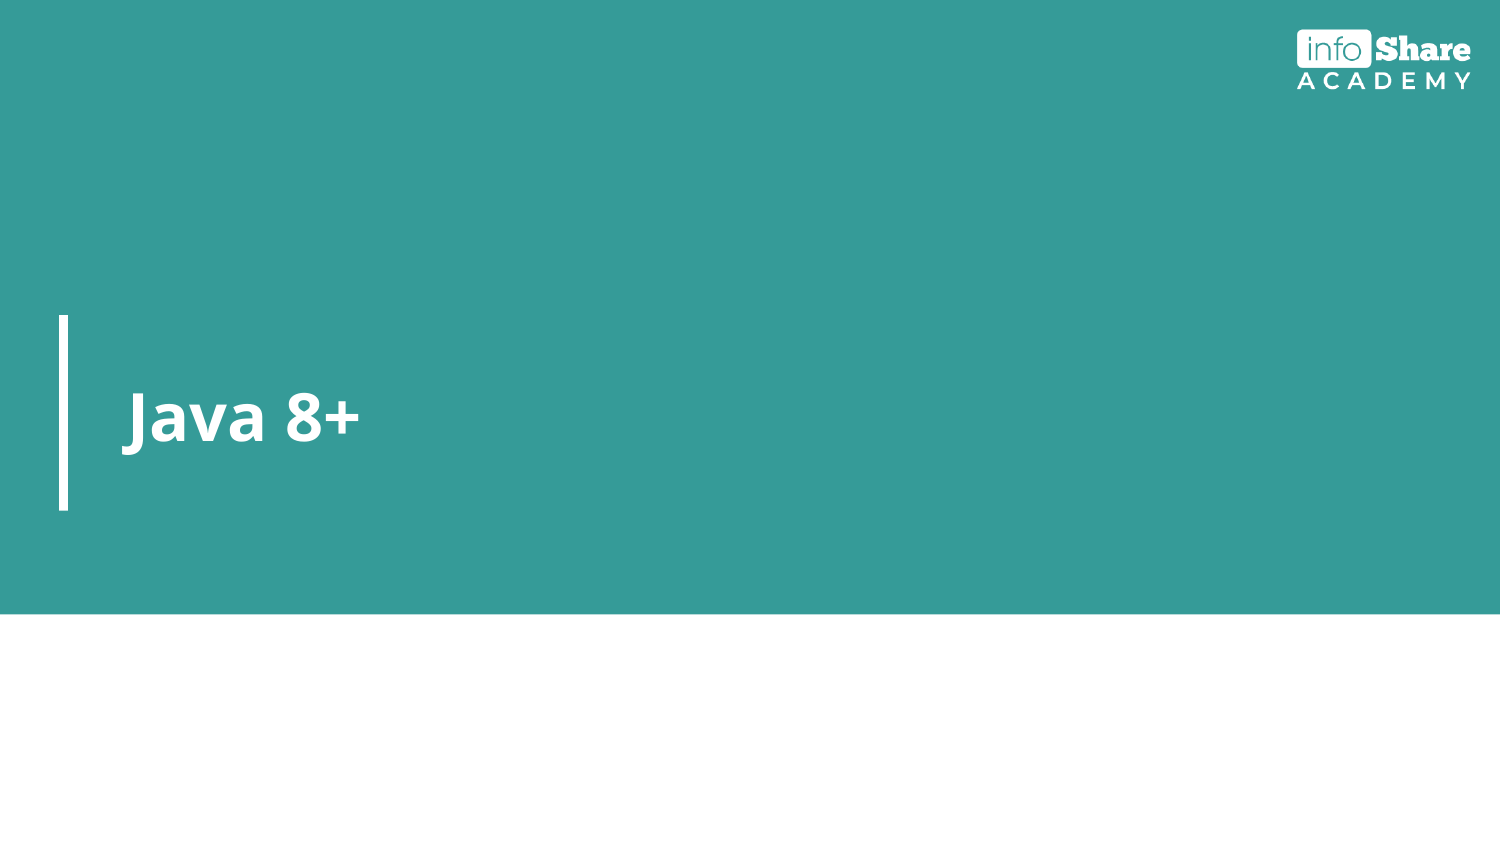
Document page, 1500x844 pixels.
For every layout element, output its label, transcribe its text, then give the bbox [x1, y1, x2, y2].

picture [1267, 0, 1500, 119]
title Java 8+ [112, 314, 1254, 505]
